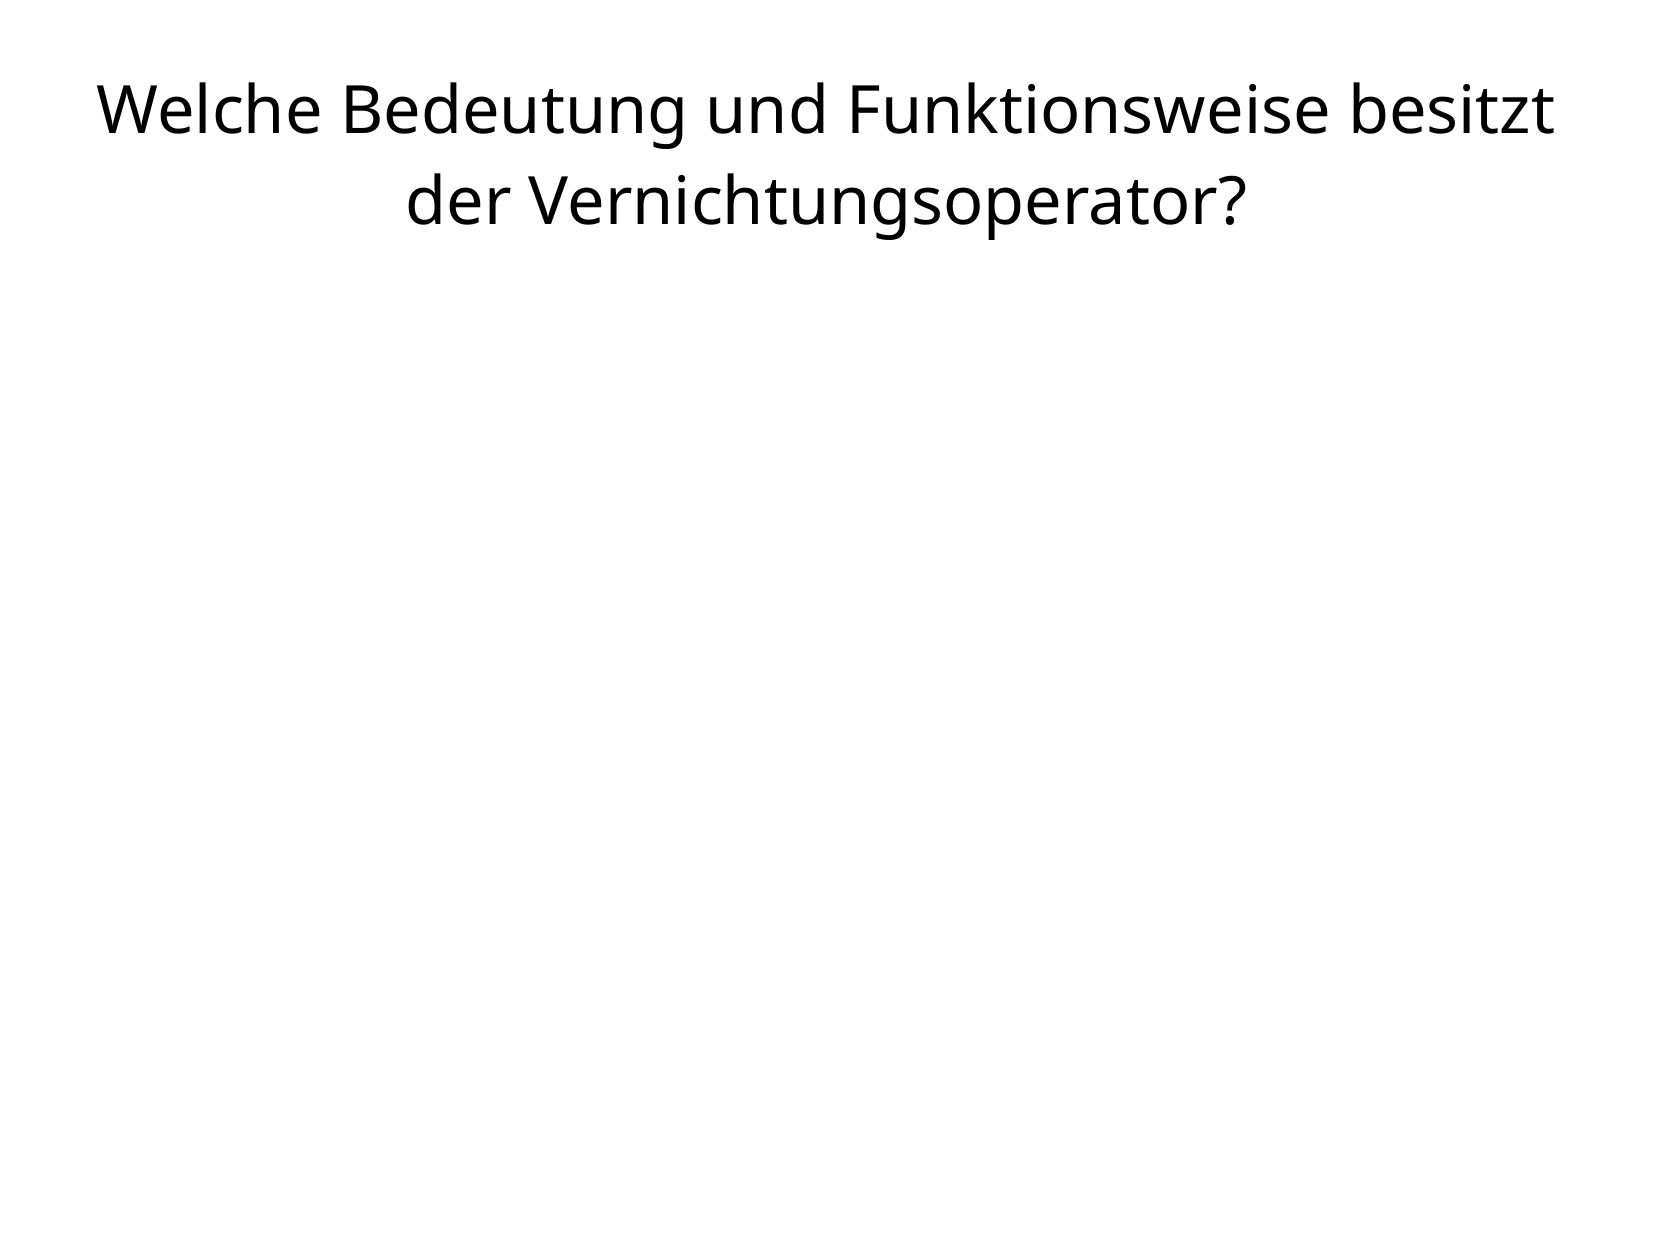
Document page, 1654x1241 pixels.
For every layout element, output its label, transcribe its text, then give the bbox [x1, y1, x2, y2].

title Welche Bedeutung und Funktionsweise besitzt der Vernichtungsoperator? [82, 49, 1571, 257]
